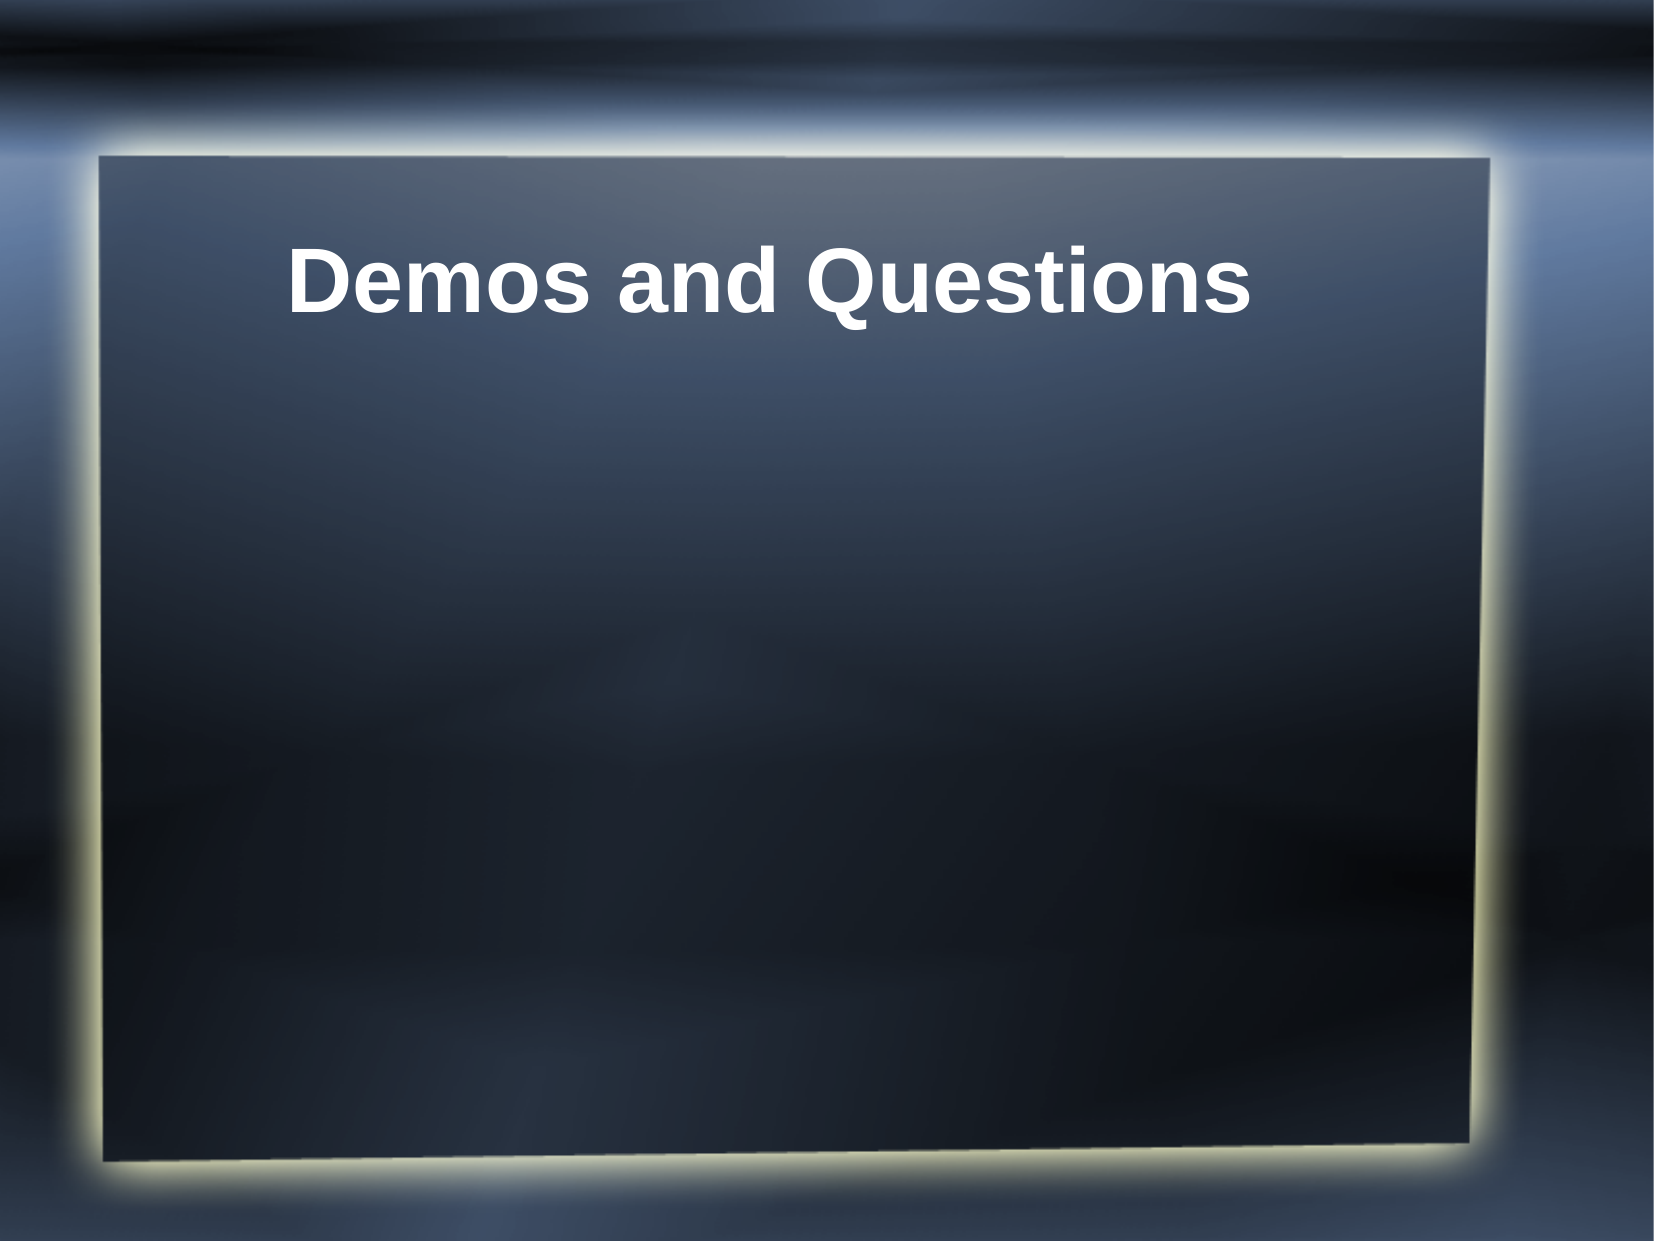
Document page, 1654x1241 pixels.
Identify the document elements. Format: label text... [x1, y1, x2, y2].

title Demos and Questions [124, 177, 1418, 384]
picture [0, 0, 1654, 1241]
